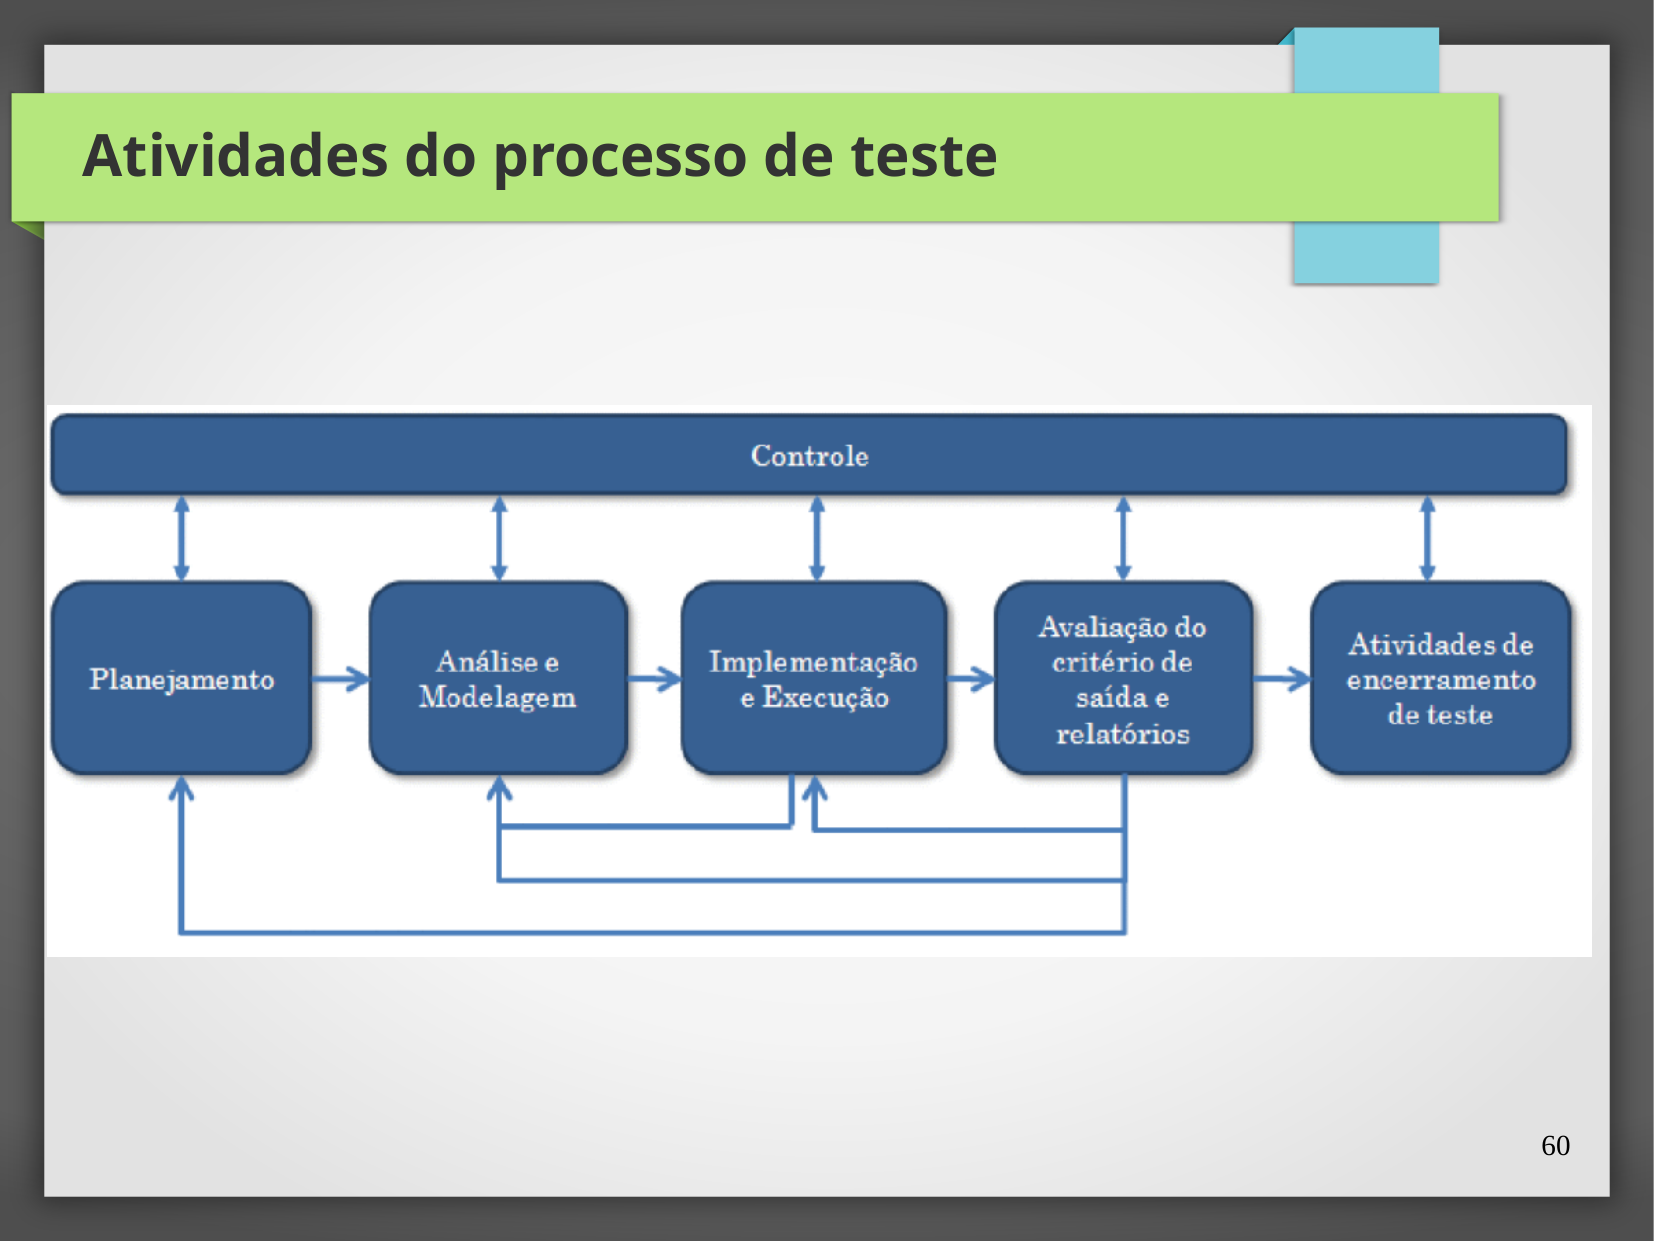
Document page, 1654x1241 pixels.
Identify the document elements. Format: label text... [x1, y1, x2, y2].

title Atividades do processo de teste [82, 94, 1264, 213]
picture [0, 0, 1654, 1241]
